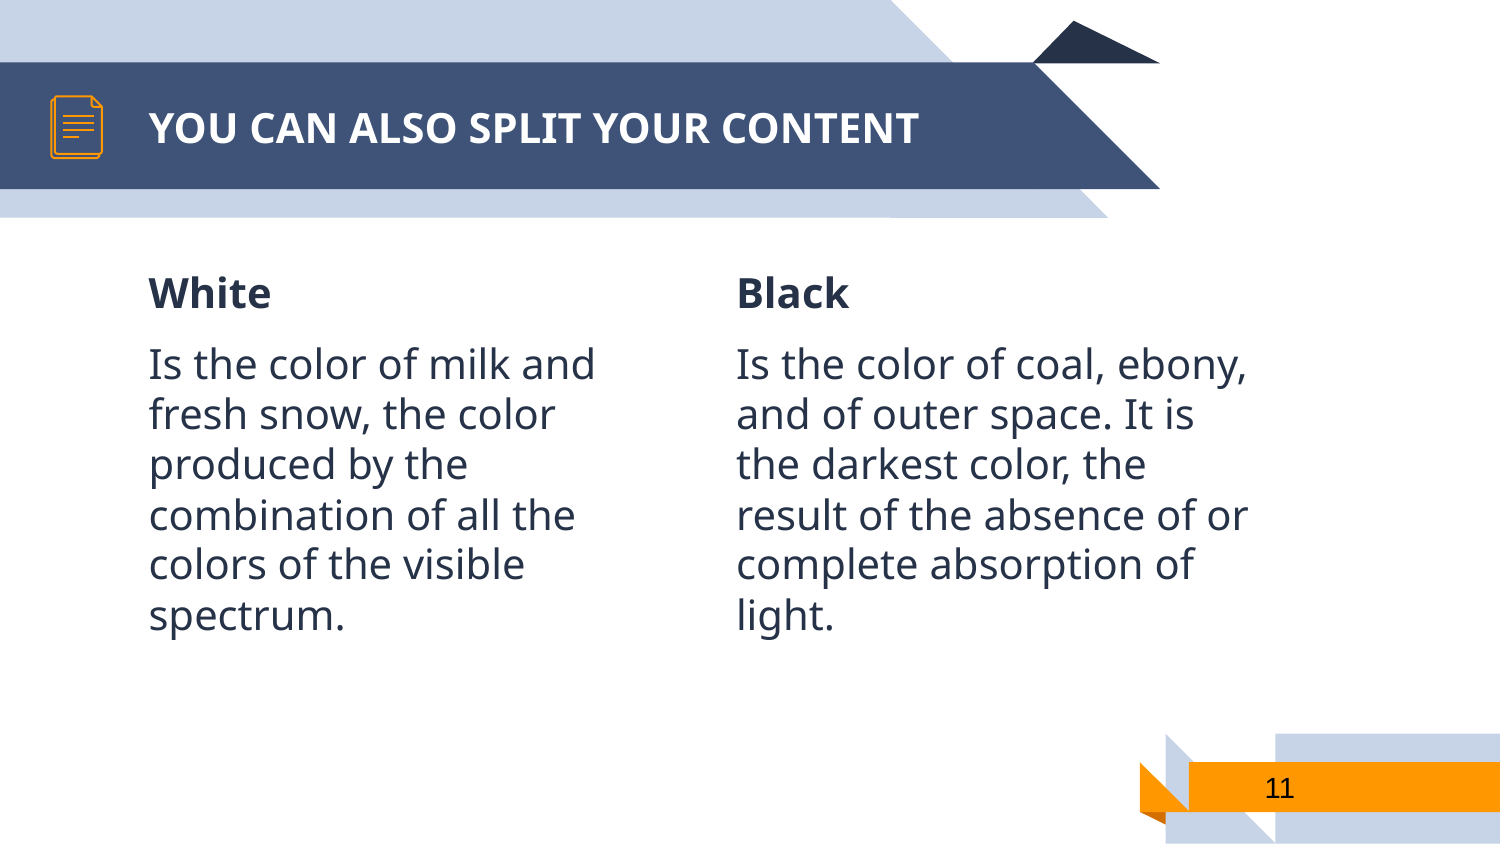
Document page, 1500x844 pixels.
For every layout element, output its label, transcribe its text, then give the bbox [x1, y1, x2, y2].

list Black Is the color of coal, ebony, and of outer space. It is the darkest color, the result of the absence of or complete absorption of light. [721, 252, 1276, 700]
slide_number <numer> [1249, 760, 1494, 813]
title YOU CAN ALSO SPLIT YOUR CONTENT [133, 64, 997, 190]
list White Is the color of milk and fresh snow, the color produced by the combination of all the colors of the visible spectrum. [133, 252, 688, 700]
